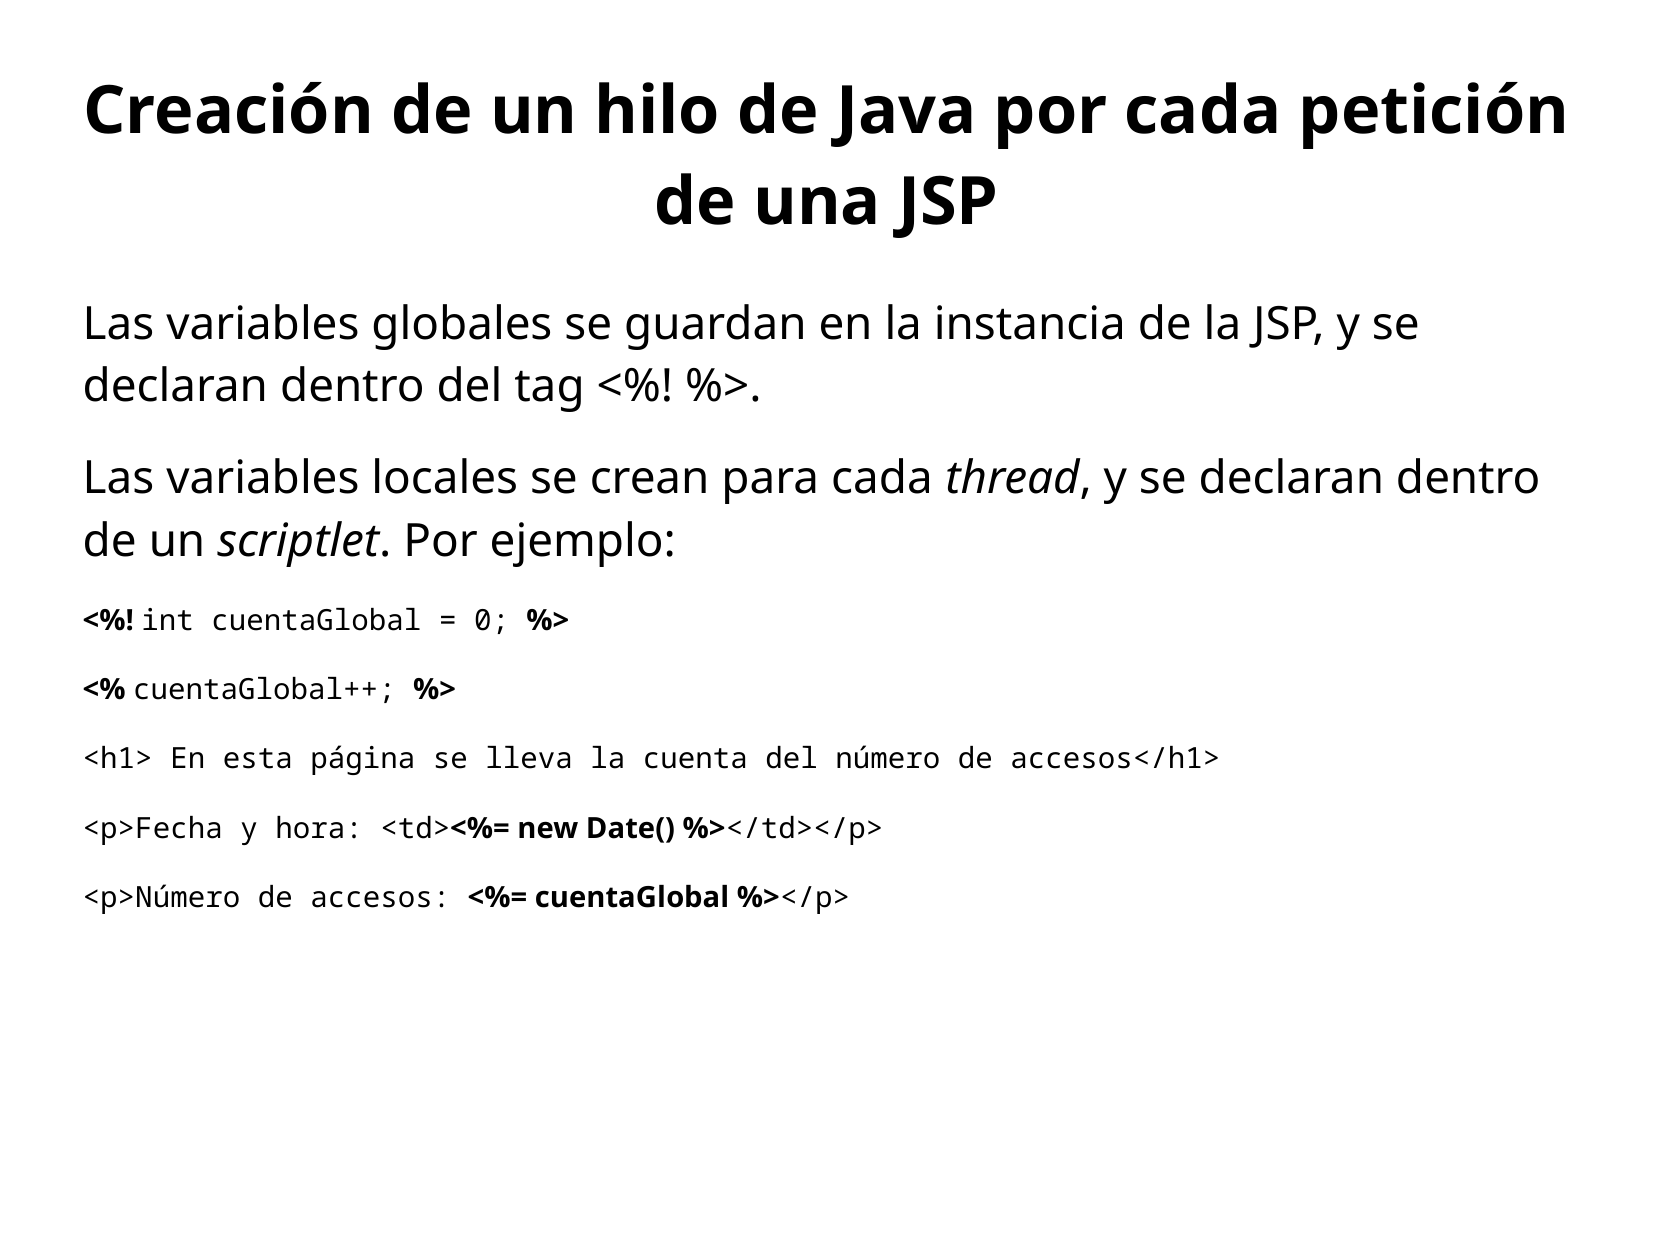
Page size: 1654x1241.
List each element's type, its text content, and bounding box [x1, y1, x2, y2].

list Las variables globales se guardan en la instancia de la JSP, y se declaran dentro del tag <%! %>. Las variables locales se crean para cada thread, y se declaran dentro de un scriptlet. Por ejemplo: <%! int cuentaGlobal = 0; %> <% cuentaGlobal++; %> <h1> En esta página se lleva la cuenta del número de accesos</h1> <p>Fecha y hora: <td><%= new Date() %></td></p> <p>Número de accesos: <%= cuentaGlobal %></p> [82, 290, 1571, 1109]
title Creación de un hilo de Java por cada petición de una JSP [82, 49, 1571, 257]
